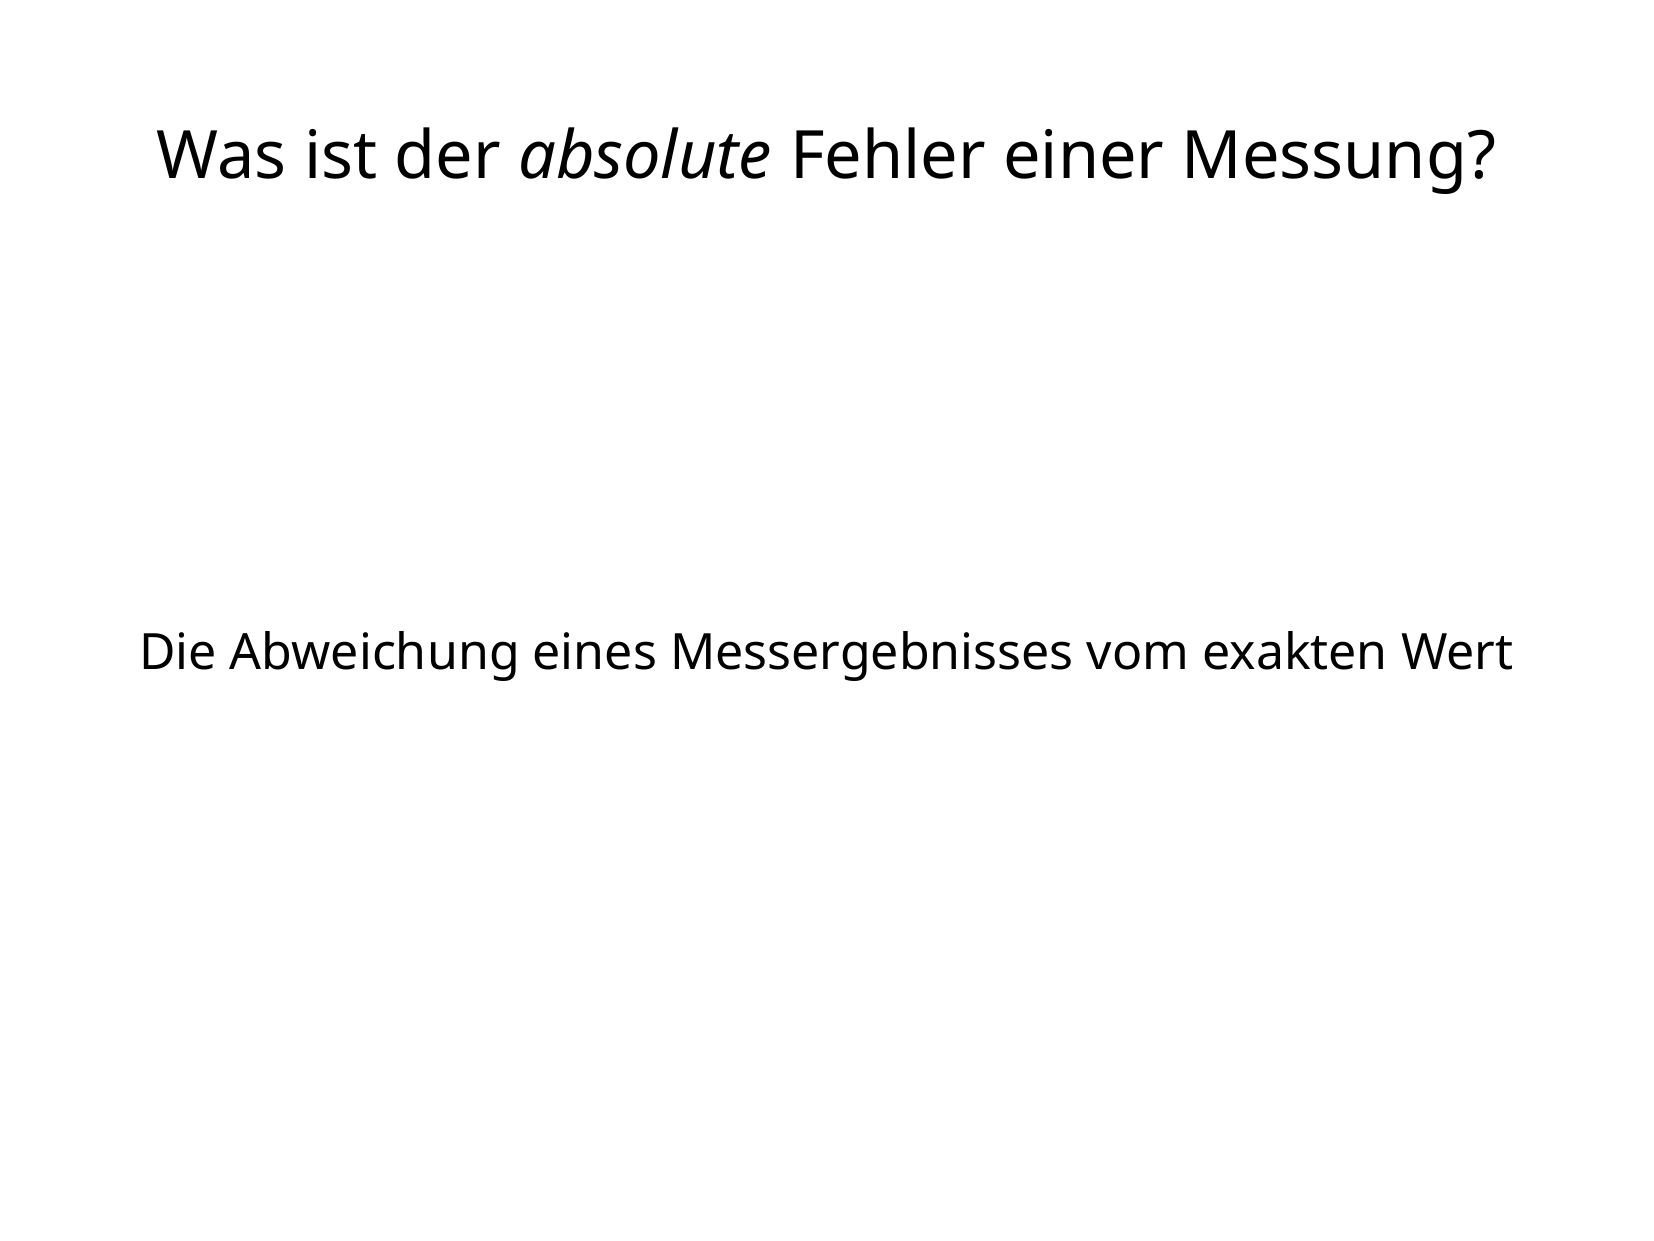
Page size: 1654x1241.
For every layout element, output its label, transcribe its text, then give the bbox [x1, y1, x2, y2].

title Was ist der absolute Fehler einer Messung? [82, 49, 1571, 257]
subtitle Die Abweichung eines Messergebnisses vom exakten Wert [82, 290, 1571, 1010]
